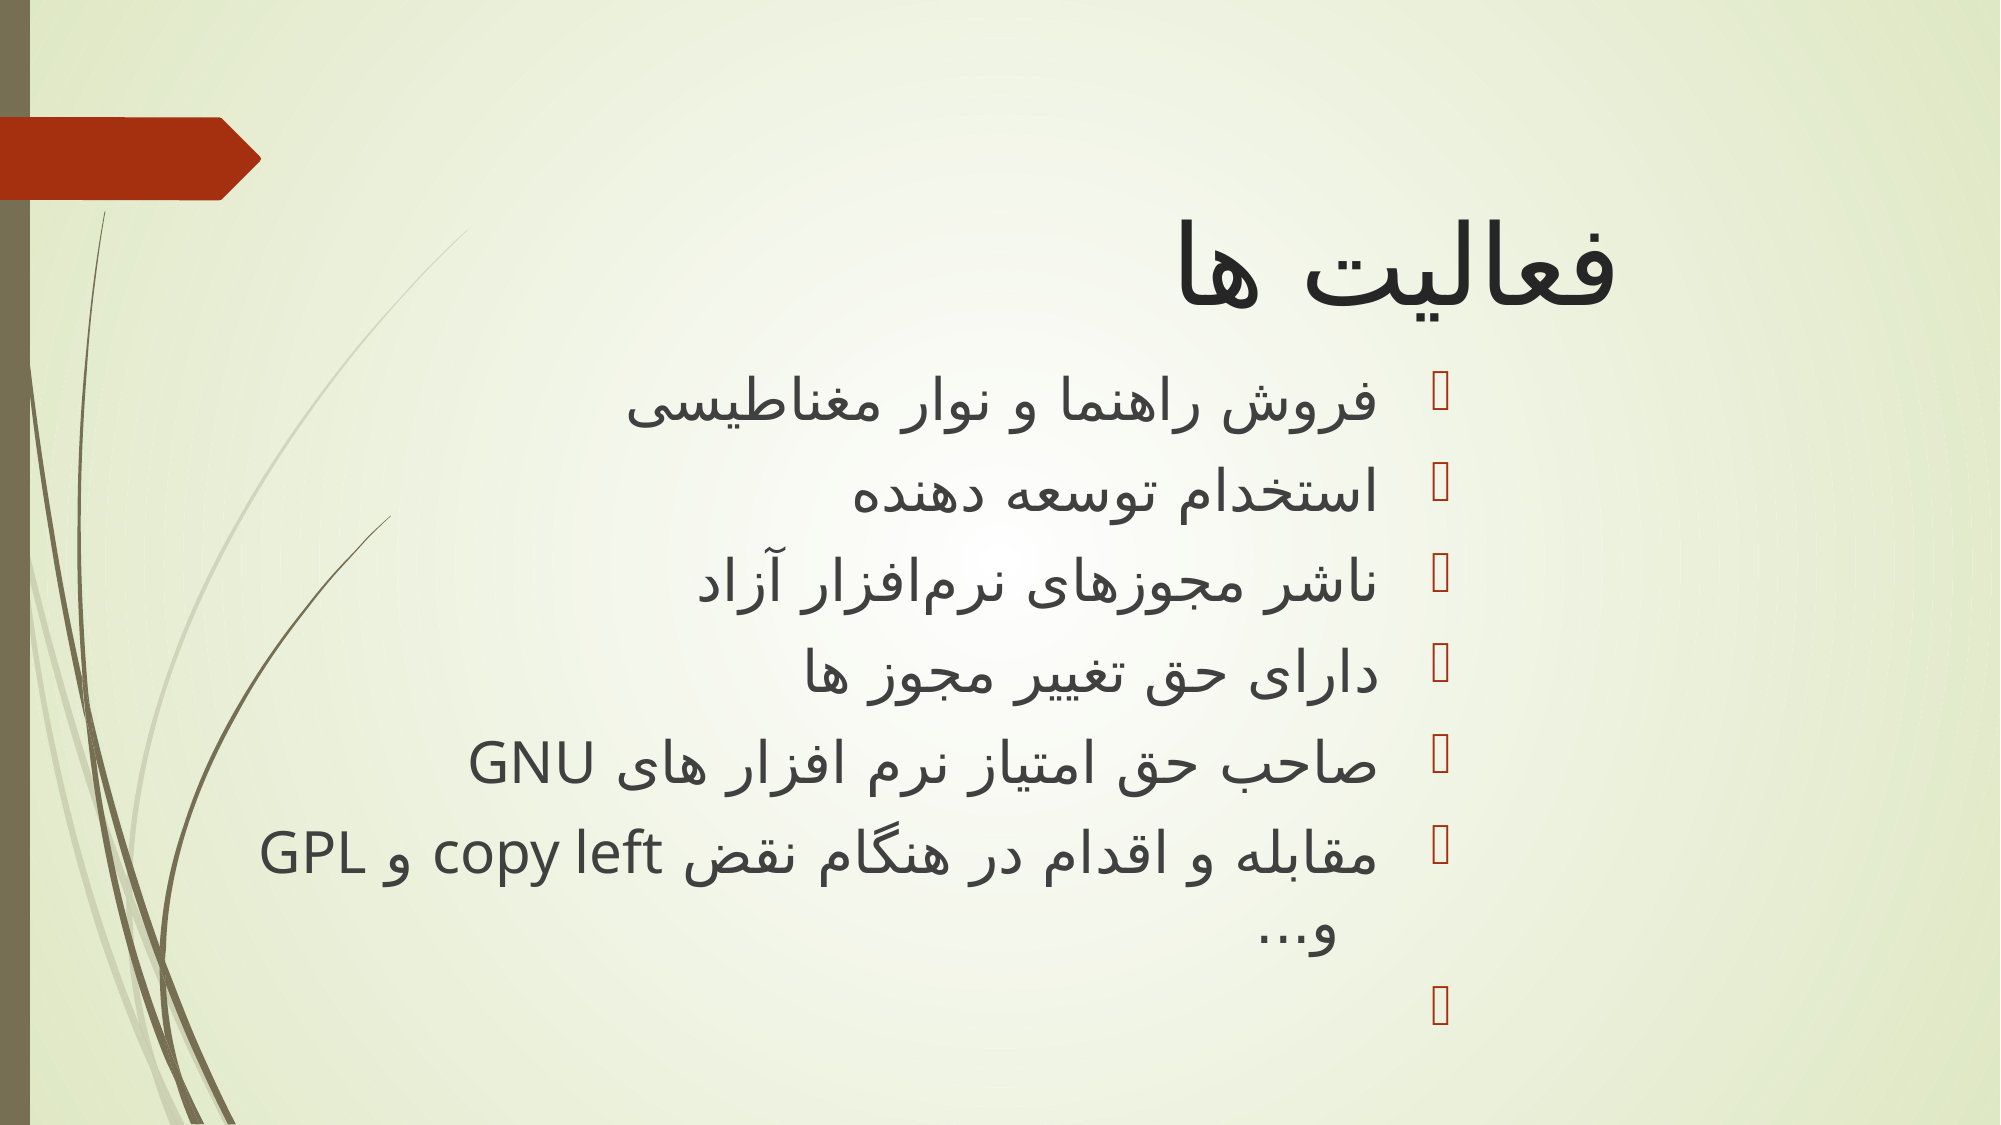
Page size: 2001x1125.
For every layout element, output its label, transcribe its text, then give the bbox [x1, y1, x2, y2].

text_box فعالیت ها [919, 185, 1875, 355]
text_box فروش راهنما و نوار مغناطیسی استخدام توسعه دهنده ناشر مجوزهای نرم‌افزار آزاد دارای حق تغییر مجوز ها صاحب حق امتیاز نرم افزار های GNU مقابله و اقدام در هنگام نقض copy left و GPL و... [198, 354, 1467, 1045]
